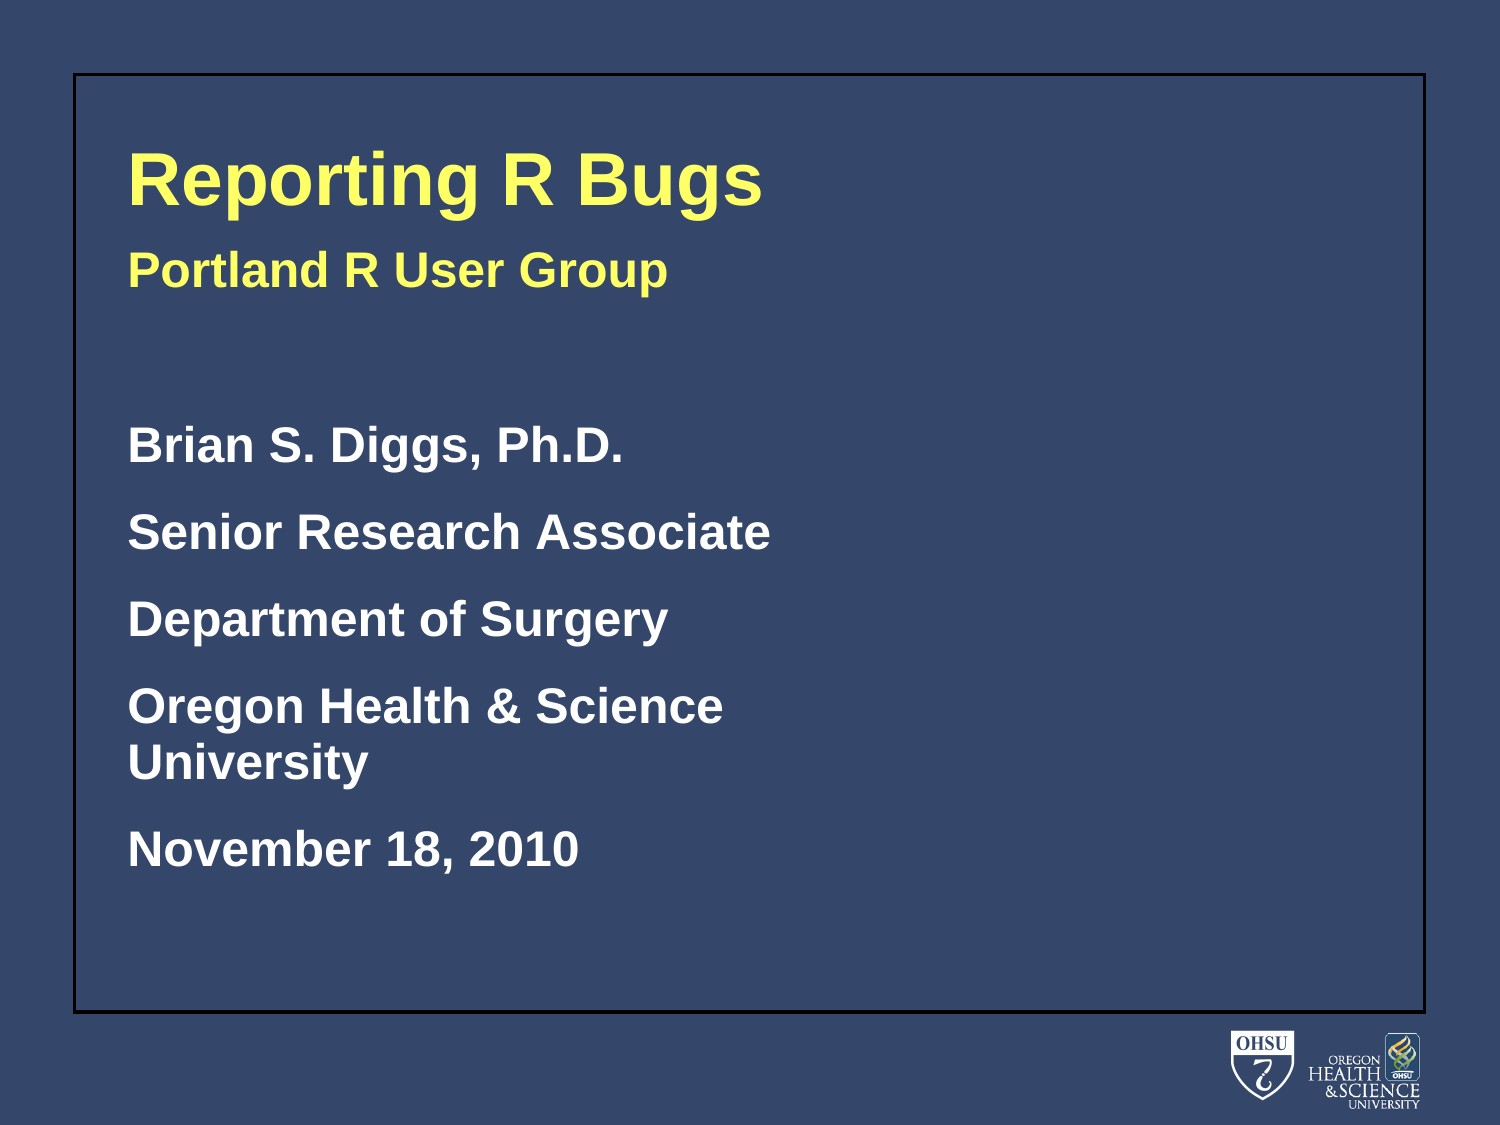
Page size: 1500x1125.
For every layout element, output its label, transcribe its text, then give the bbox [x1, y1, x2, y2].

picture [1225, 1027, 1300, 1103]
title Reporting R Bugs [112, 78, 1388, 281]
text_box Portland R User Group [112, 235, 684, 307]
picture [1306, 1030, 1422, 1110]
text_box Brian S. Diggs, Ph.D. Senior Research Associate Department of Surgery Oregon Health & Science University November 18, 2010 [112, 409, 826, 973]
